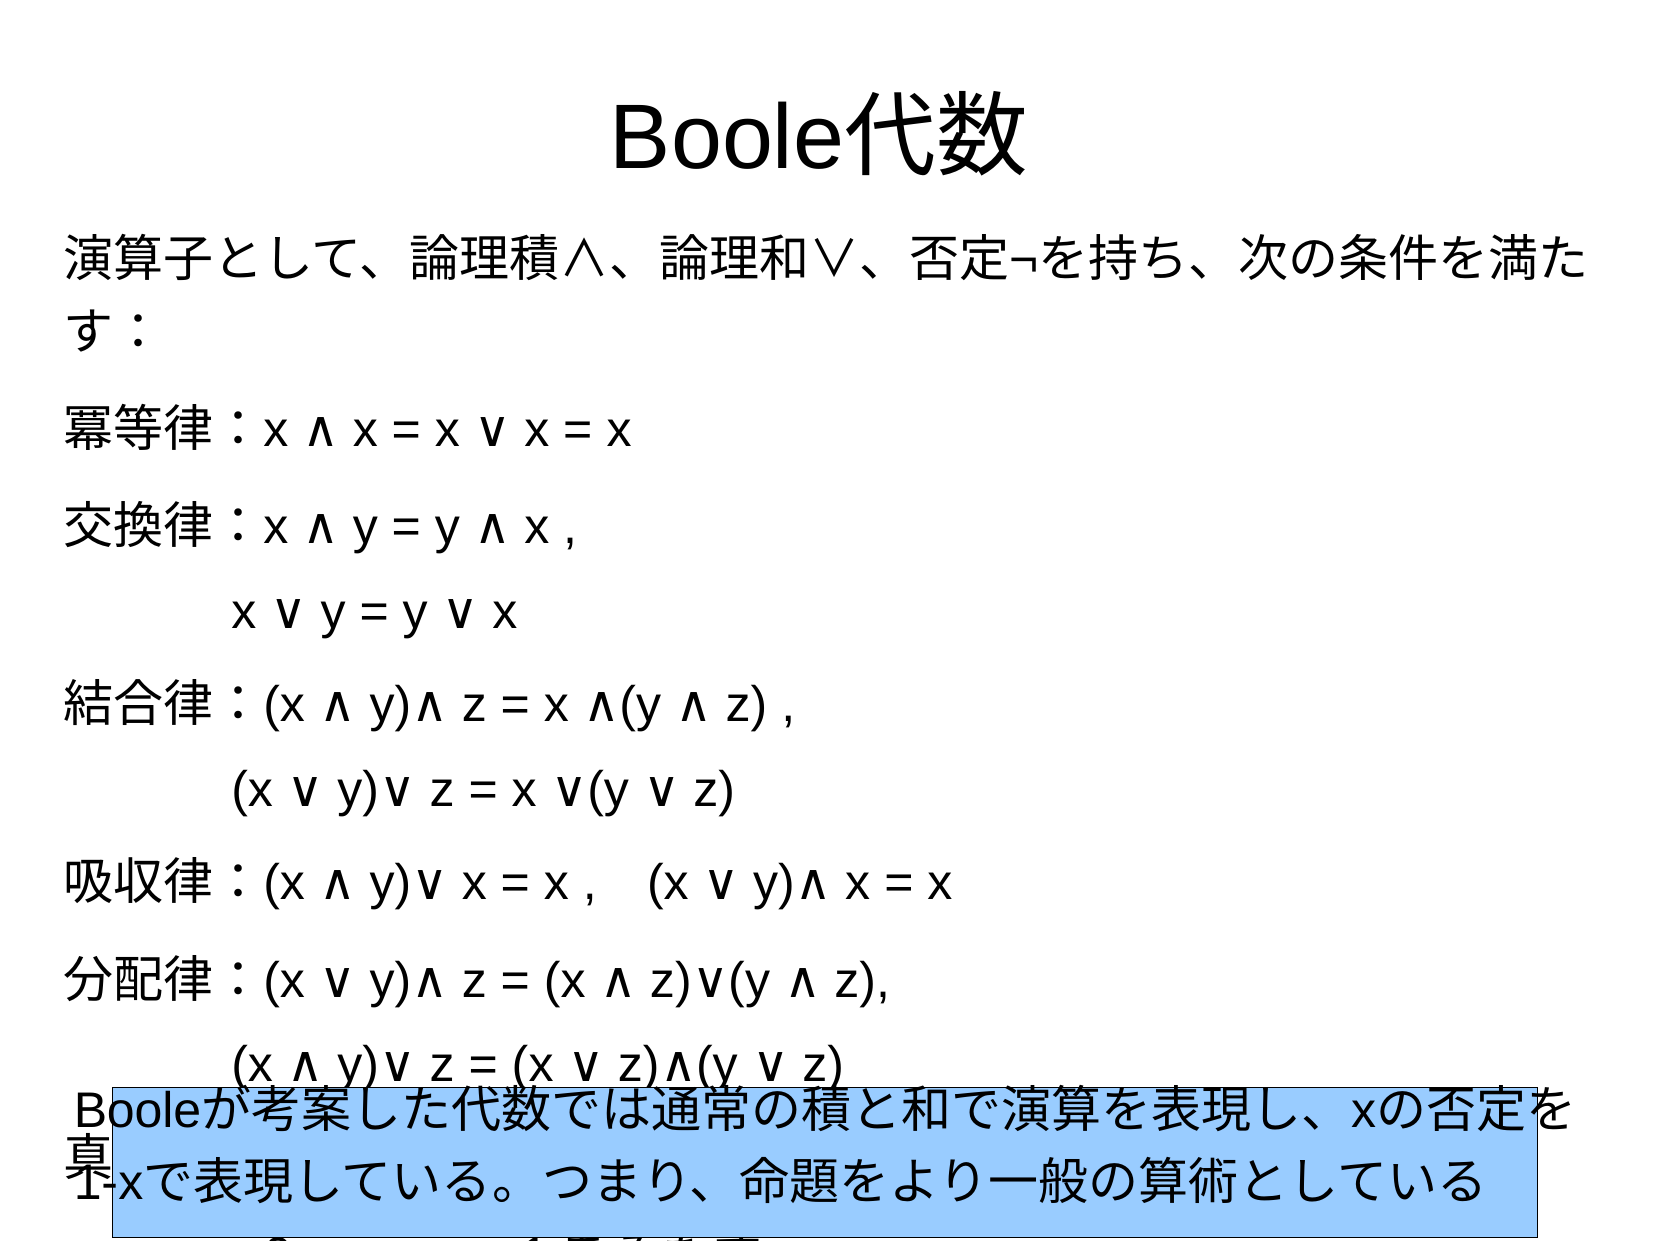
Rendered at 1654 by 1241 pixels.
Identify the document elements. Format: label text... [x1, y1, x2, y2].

text_box 演算子として、論理積∧、論理和∨、否定¬を持ち、次の条件を満たす： 冪等律：x ∧ x = x ∨ x = x 交換律：x ∧ y = y ∧ x , x ∨ y = y ∨ x 結合律：(x ∧ y)∧ z = x ∧(y ∧ z) , (x ∨ y)∨ z = x ∨(y ∨ z) 吸収律：(x ∧ y)∨ x = x , (x ∨ y)∧ x = x 分配律：(x ∨ y)∧ z = (x ∧ z)∨(y ∧ z), (x ∧ y)∨ z = (x ∨ z)∧(y ∨ z) 真１と偽０があり、各元 x に対して元 ¬x が存在して、 x ∧ ¬x = 0, x ∨ ¬x = 1 をみたす [48, 211, 1613, 1066]
text_box Booleが考案した代数では通常の積と和で演算を表現し、xの否定を 1-xで表現している。つまり、命題をより一般の算術としている [112, 1087, 1538, 1238]
title Boole代数 [75, 32, 1564, 211]
